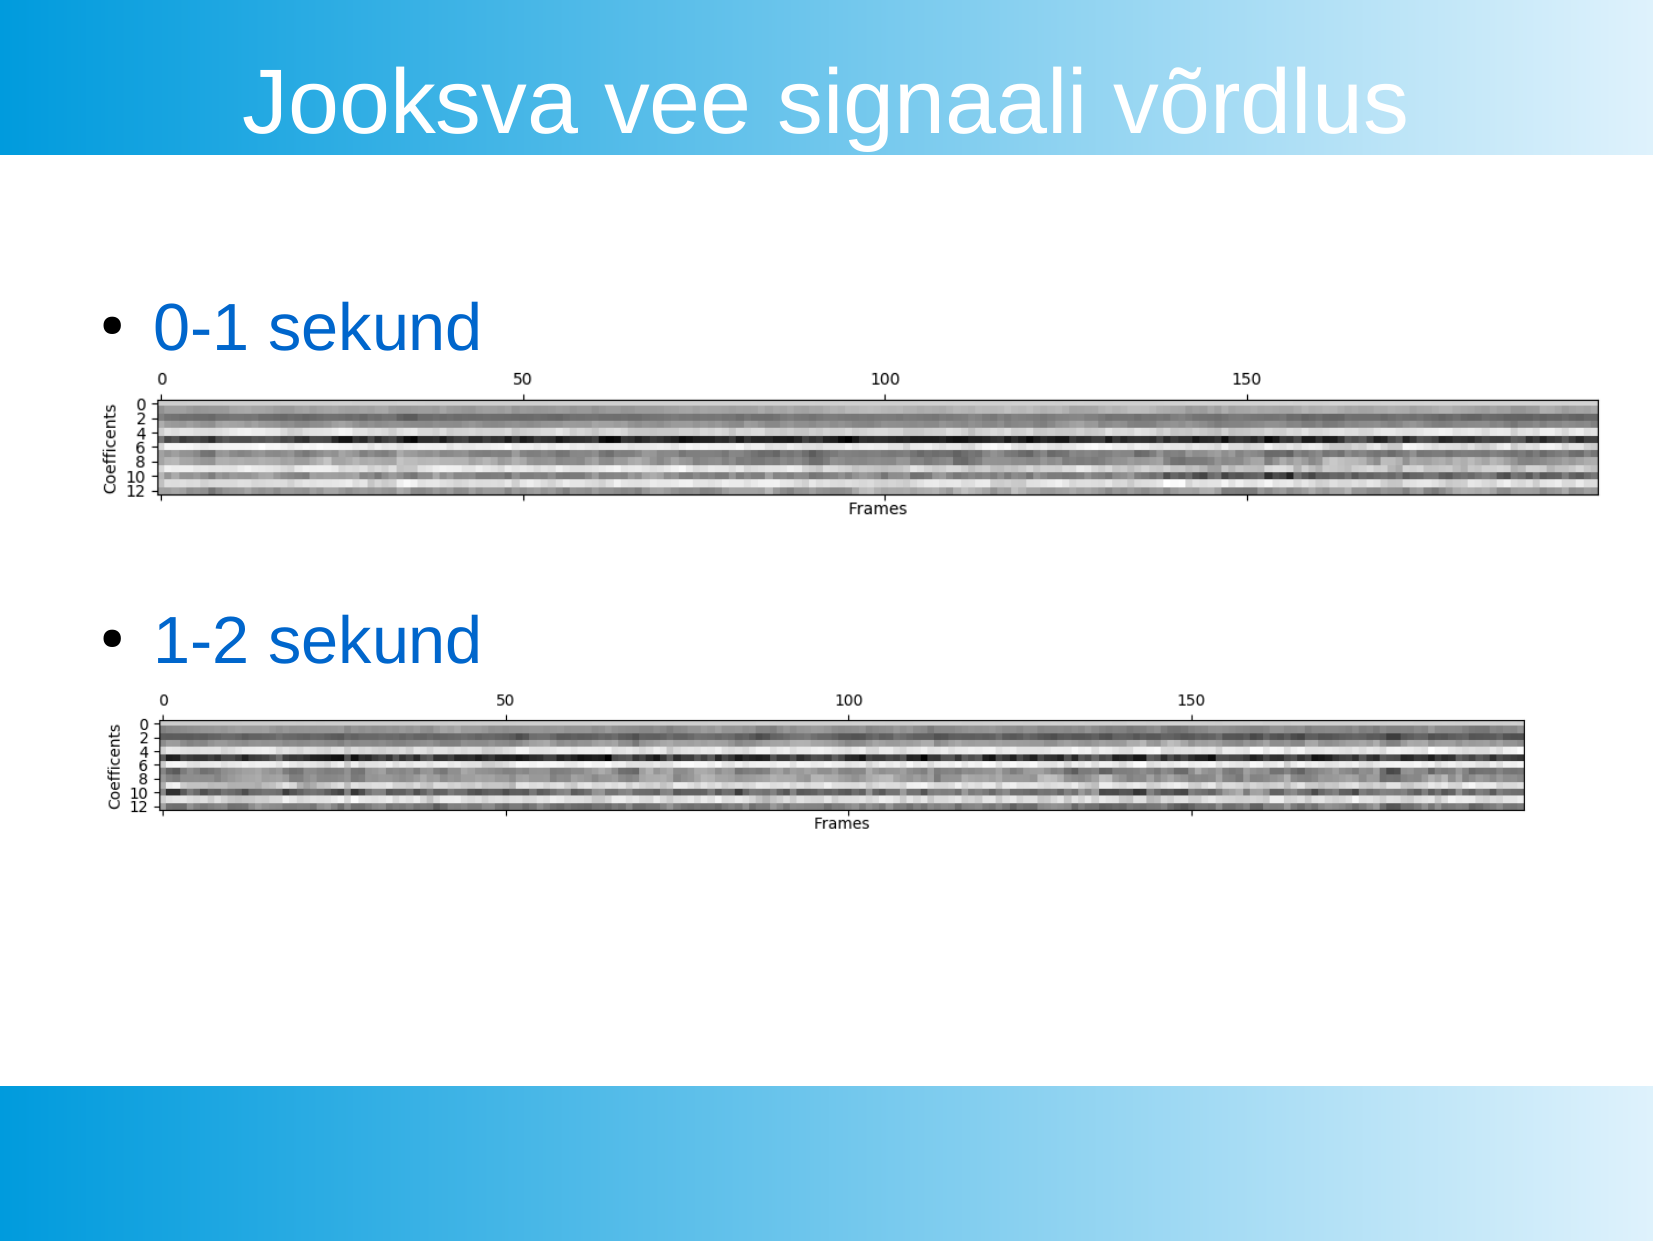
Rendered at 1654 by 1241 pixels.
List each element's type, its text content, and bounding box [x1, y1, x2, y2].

picture [101, 689, 1536, 841]
list 0-1 sekund 1-2 sekund [82, 290, 1571, 1010]
picture [90, 359, 1606, 526]
title Jooksva vee signaali võrdlus [82, 49, 1571, 155]
